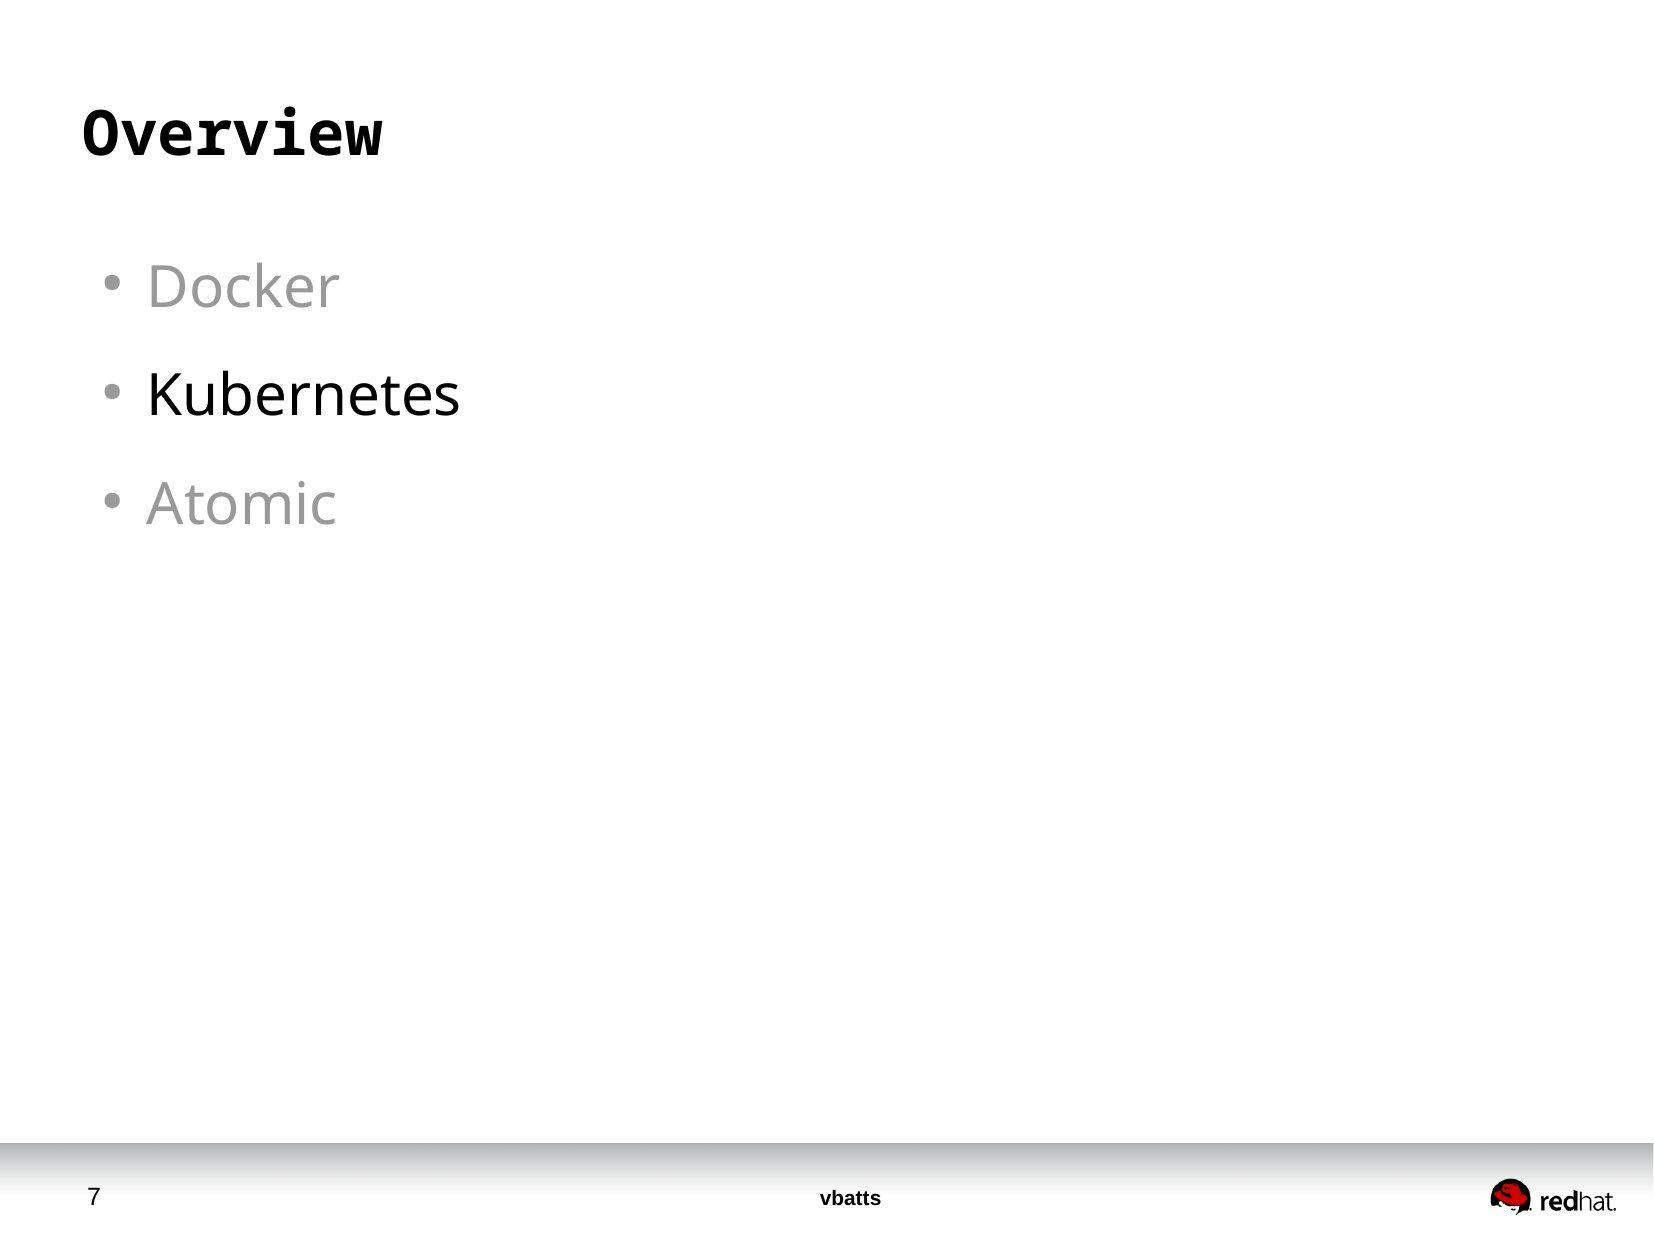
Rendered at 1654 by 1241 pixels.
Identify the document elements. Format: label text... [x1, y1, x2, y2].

list Docker Kubernetes Atomic [86, 244, 1576, 1039]
title Overview [82, 37, 1571, 226]
picture [0, 1143, 1654, 1241]
